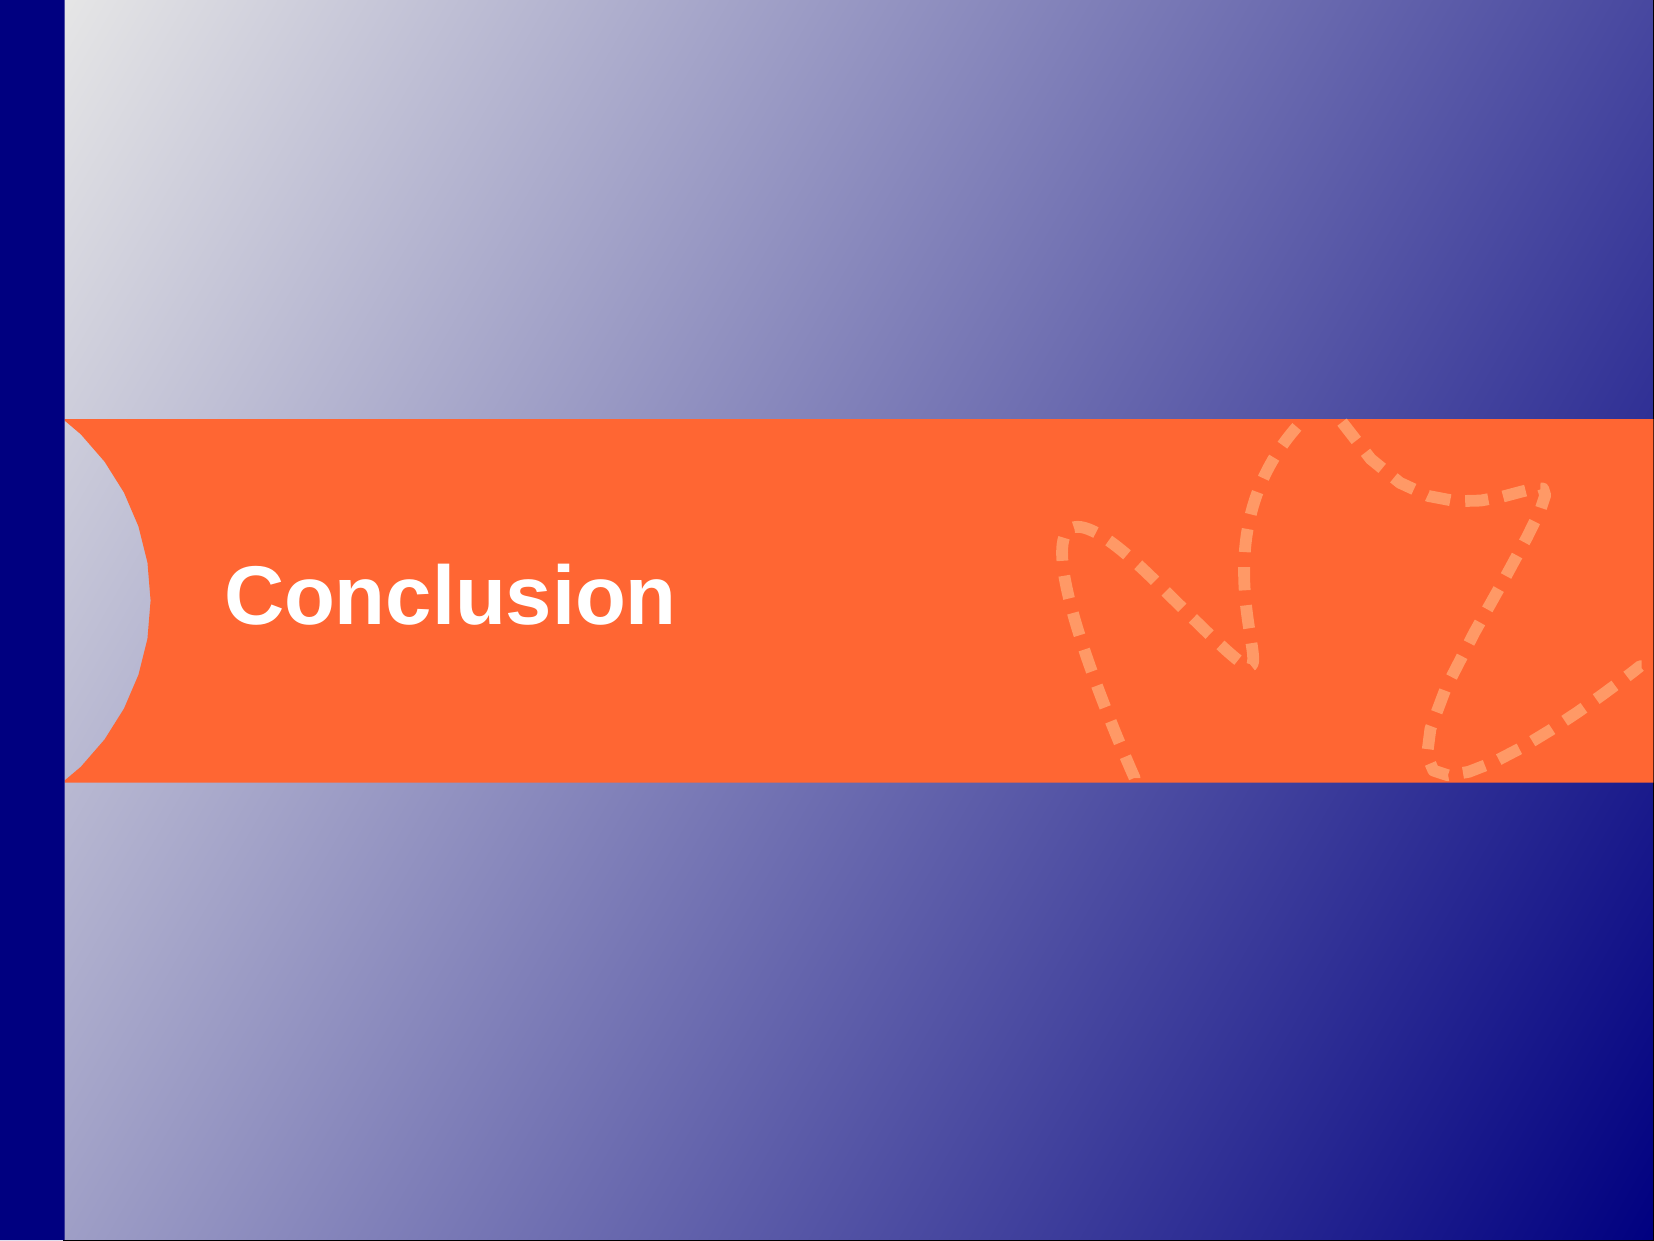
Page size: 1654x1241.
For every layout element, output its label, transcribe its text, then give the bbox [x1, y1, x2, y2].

title Conclusion [224, 497, 1093, 704]
